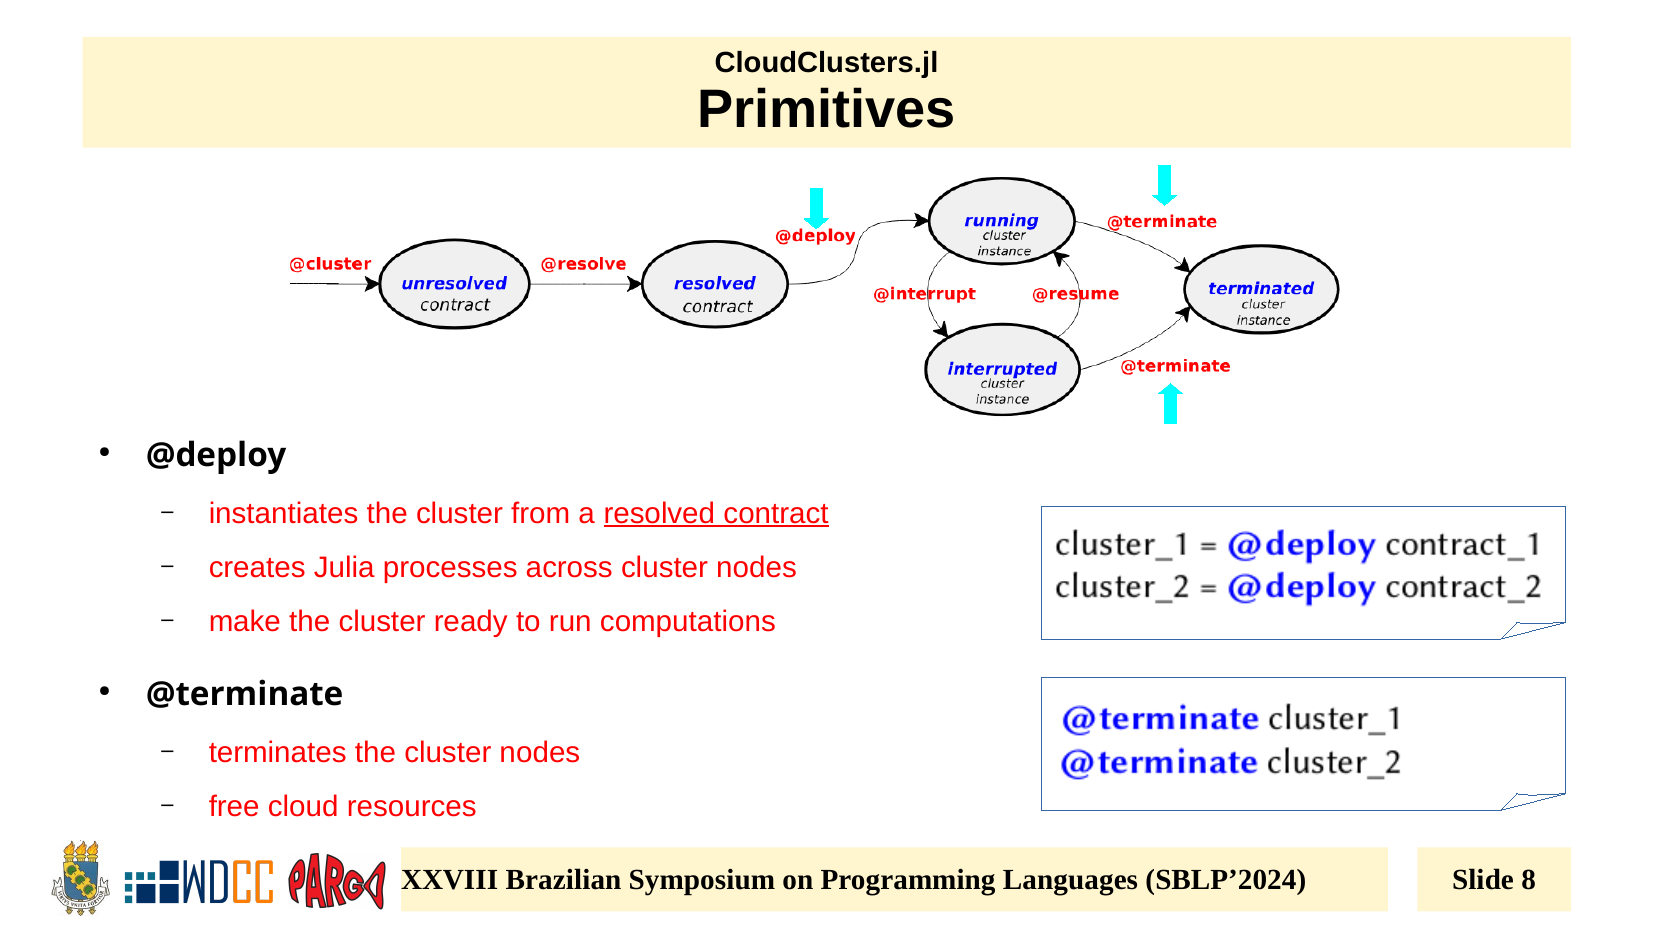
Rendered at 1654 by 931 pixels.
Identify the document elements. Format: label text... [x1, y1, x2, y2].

picture [1049, 519, 1550, 617]
list @deploy instantiates the cluster from a resolved contract creates Julia processes across cluster nodes make the cluster ready to run computations @terminate terminates the cluster nodes free cloud resources [82, 430, 1026, 827]
title CloudClusters.jl Primitives [82, 36, 1571, 148]
text_box [804, 188, 829, 229]
picture [277, 173, 1343, 419]
picture [51, 840, 110, 916]
text_box [1152, 165, 1177, 206]
picture [113, 848, 386, 918]
text_box [1158, 383, 1183, 424]
picture [1054, 693, 1408, 786]
